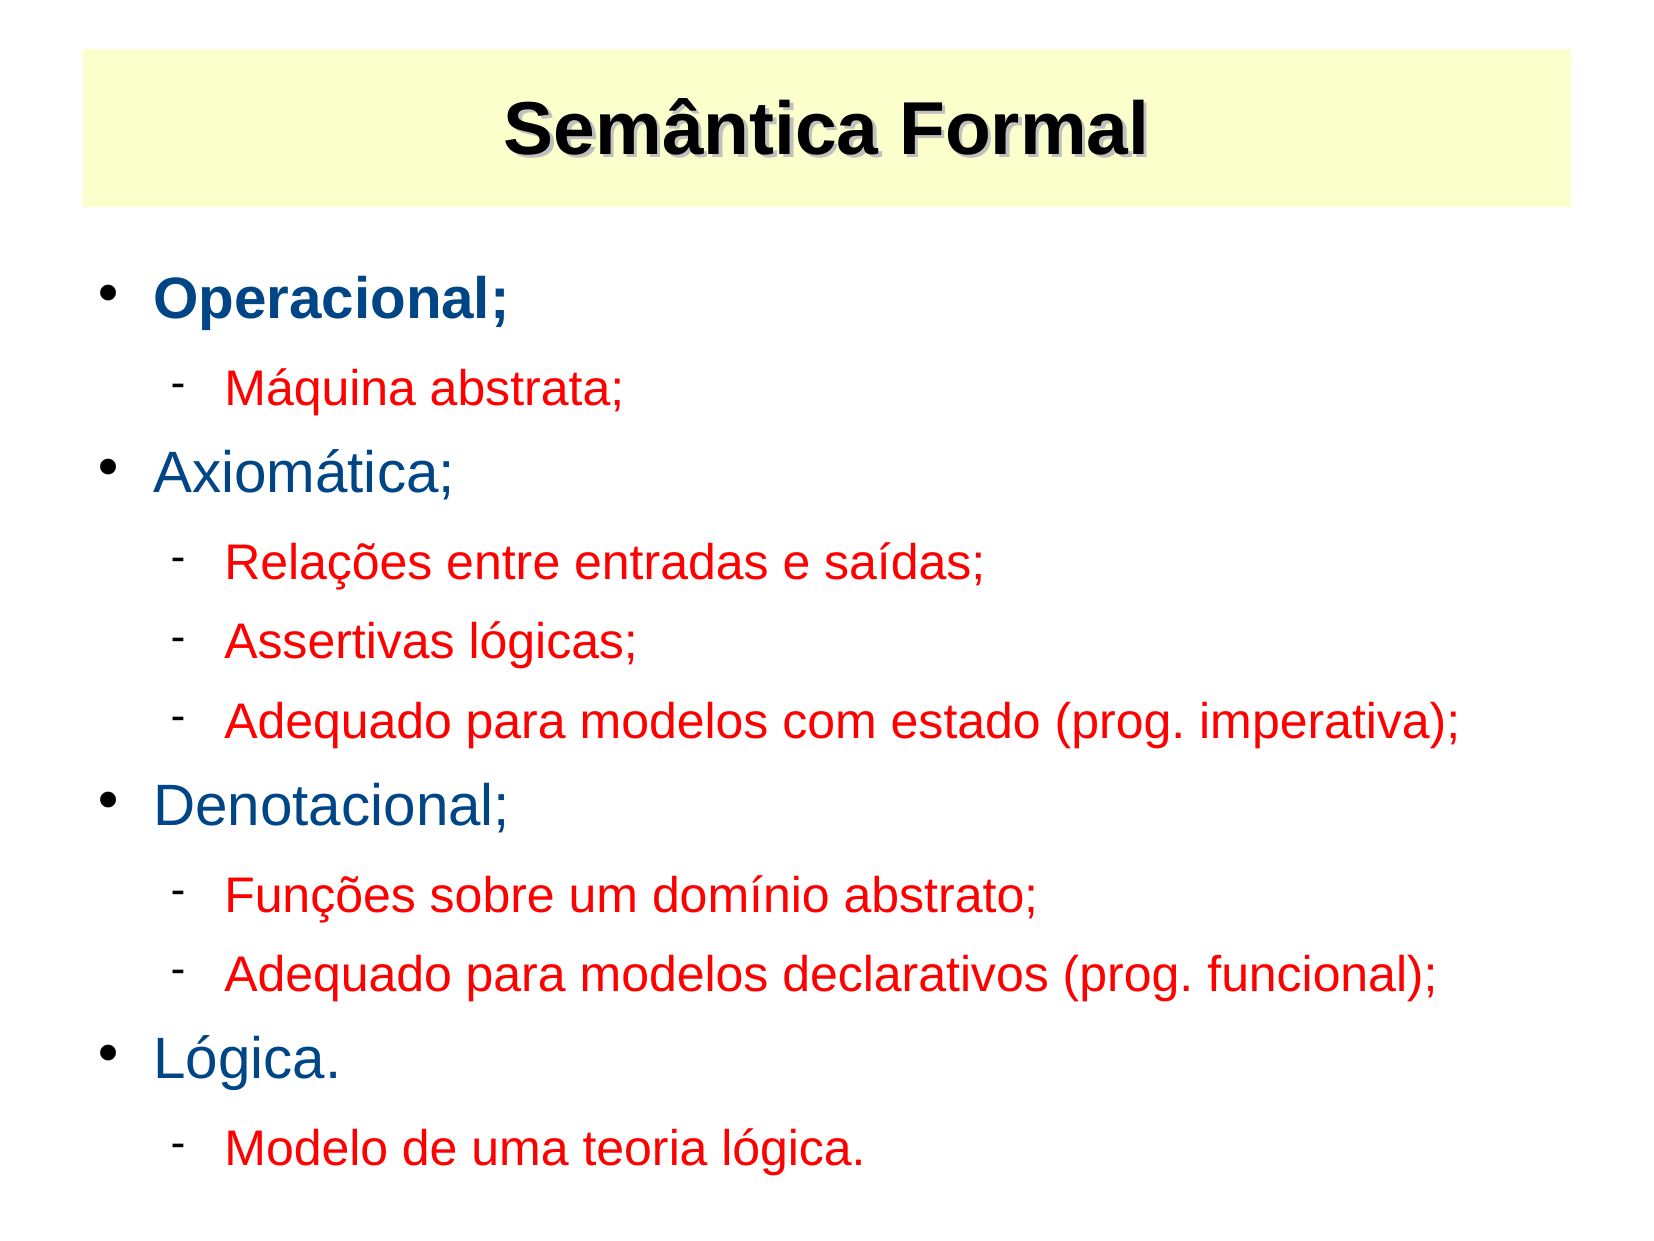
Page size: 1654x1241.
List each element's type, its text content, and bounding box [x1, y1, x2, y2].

title Semântica Formal [82, 49, 1571, 207]
list Operacional; Máquina abstrata; Axiomática; Relações entre entradas e saídas; Assertivas lógicas; Adequado para modelos com estado (prog. imperativa); Denotacional; Funções sobre um domínio abstrato; Adequado para modelos declarativos (prog. funcional); Lógica. Modelo de uma teoria lógica. [82, 265, 1571, 1177]
